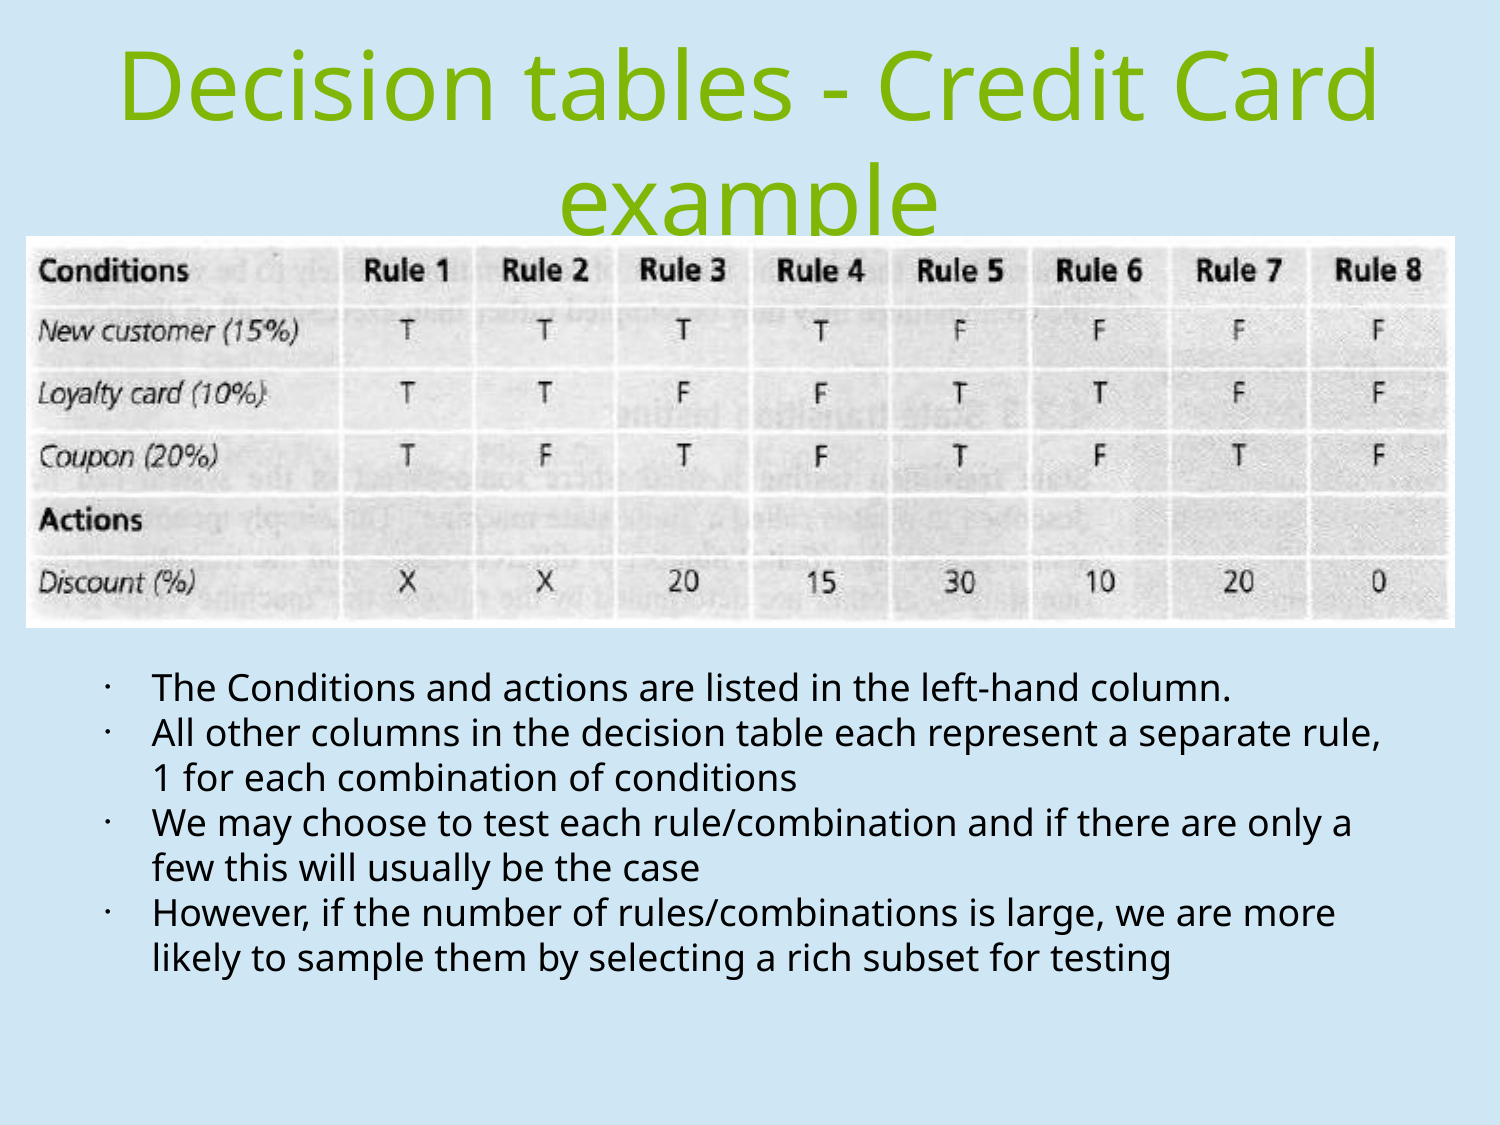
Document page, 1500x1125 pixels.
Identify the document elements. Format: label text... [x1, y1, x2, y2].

picture [26, 236, 1455, 628]
title Decision tables - Credit Card example [90, 17, 1410, 236]
text_box The Conditions and actions are listed in the left-hand column. All other columns in the decision table each represent a separate rule, 1 for each combination of conditions We may choose to test each rule/combination and if there are only a few this will usually be the case However, if the number of rules/combinations is large, we are more likely to sample them by selecting a rich subset for testing [90, 656, 1410, 987]
